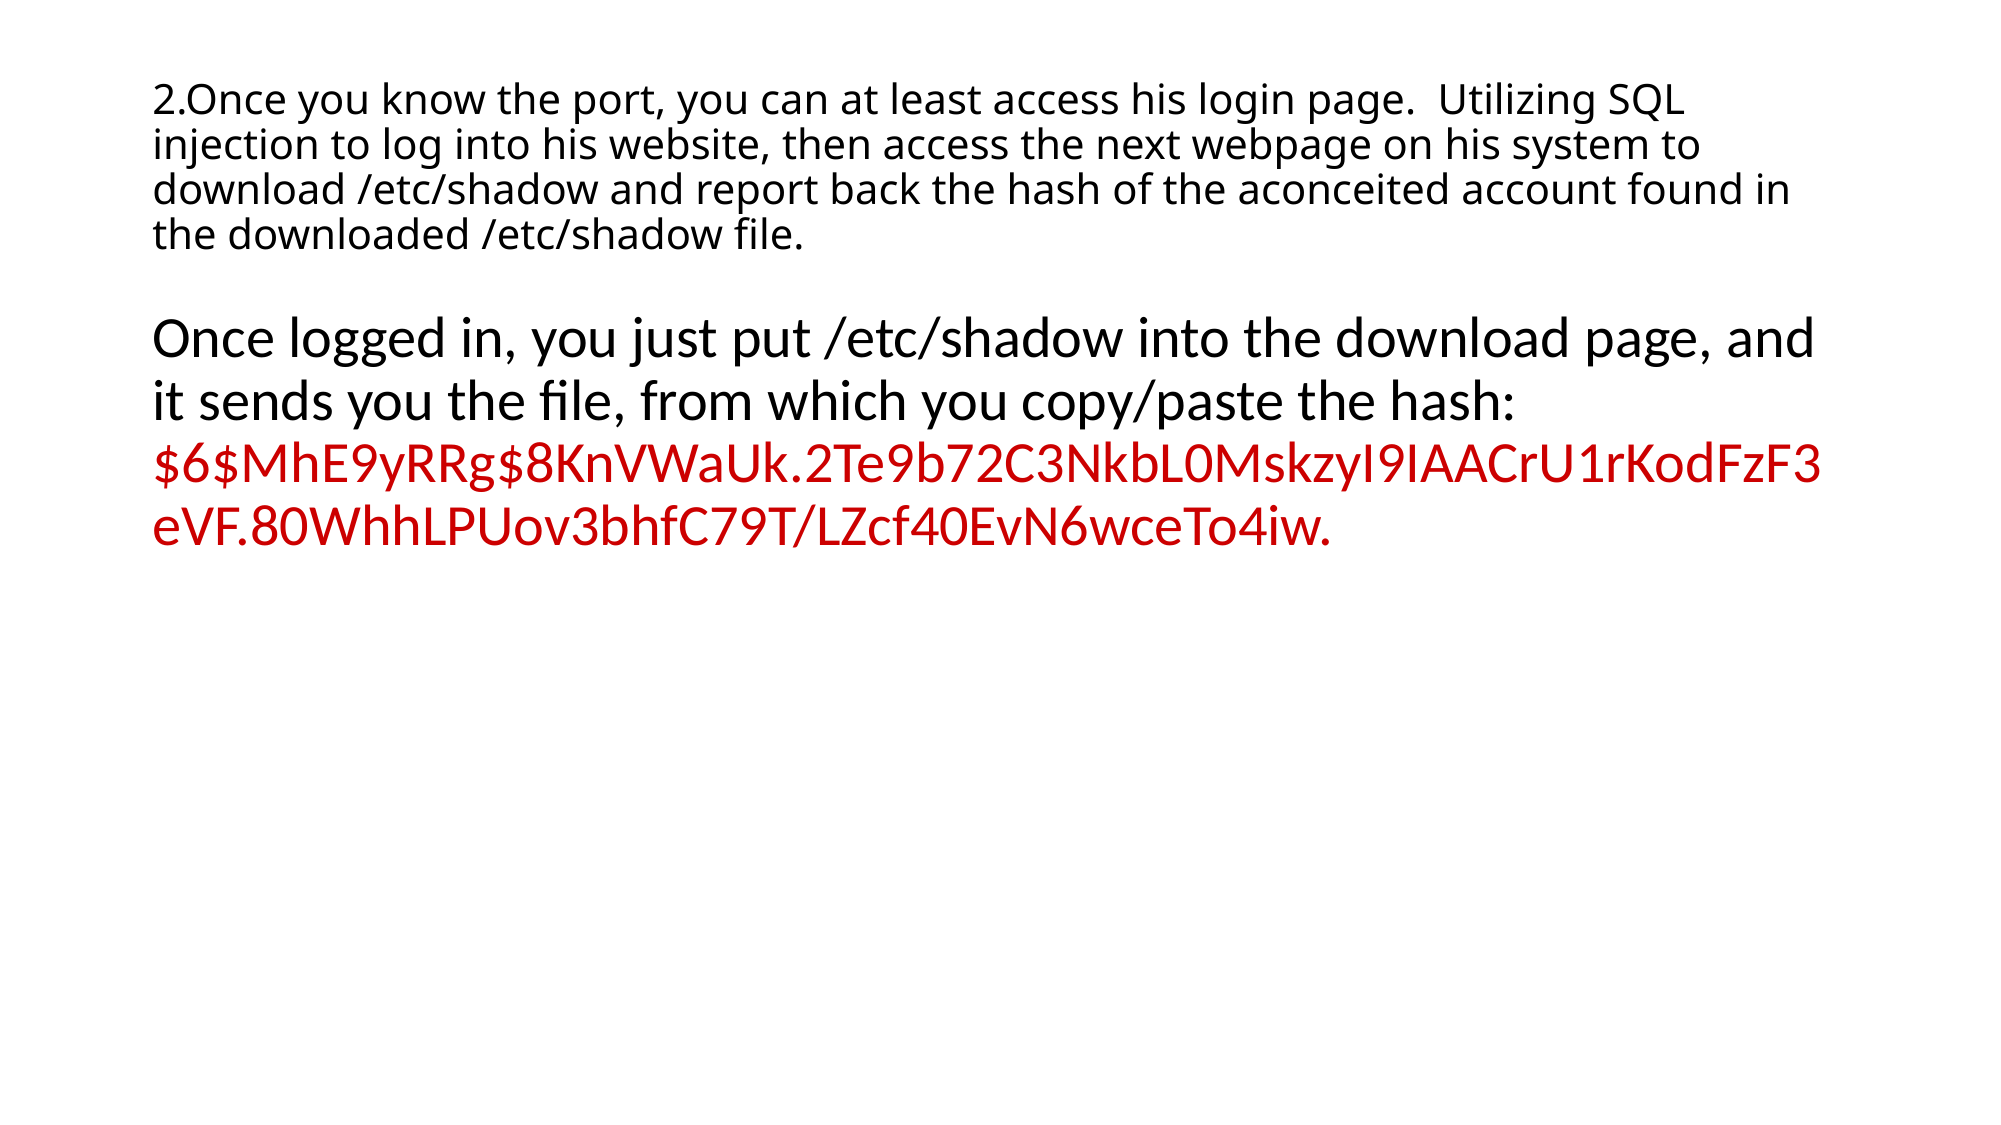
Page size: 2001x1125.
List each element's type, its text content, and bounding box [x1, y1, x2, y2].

list Once logged in, you just put /etc/shadow into the download page, and it sends you the file, from which you copy/paste the hash: $6$MhE9yRRg$8KnVWaUk.2Te9b72C3NkbL0MskzyI9IAACrU1rKodFzF3eVF.80WhhLPUov3bhfC79T/LZcf40EvN6wceTo4iw. [137, 299, 1863, 1014]
title 2.Once you know the port, you can at least access his login page. Utilizing SQL injection to log into his website, then access the next webpage on his system to download /etc/shadow and report back the hash of the aconceited account found in the downloaded /etc/shadow file. [137, 59, 1863, 278]
